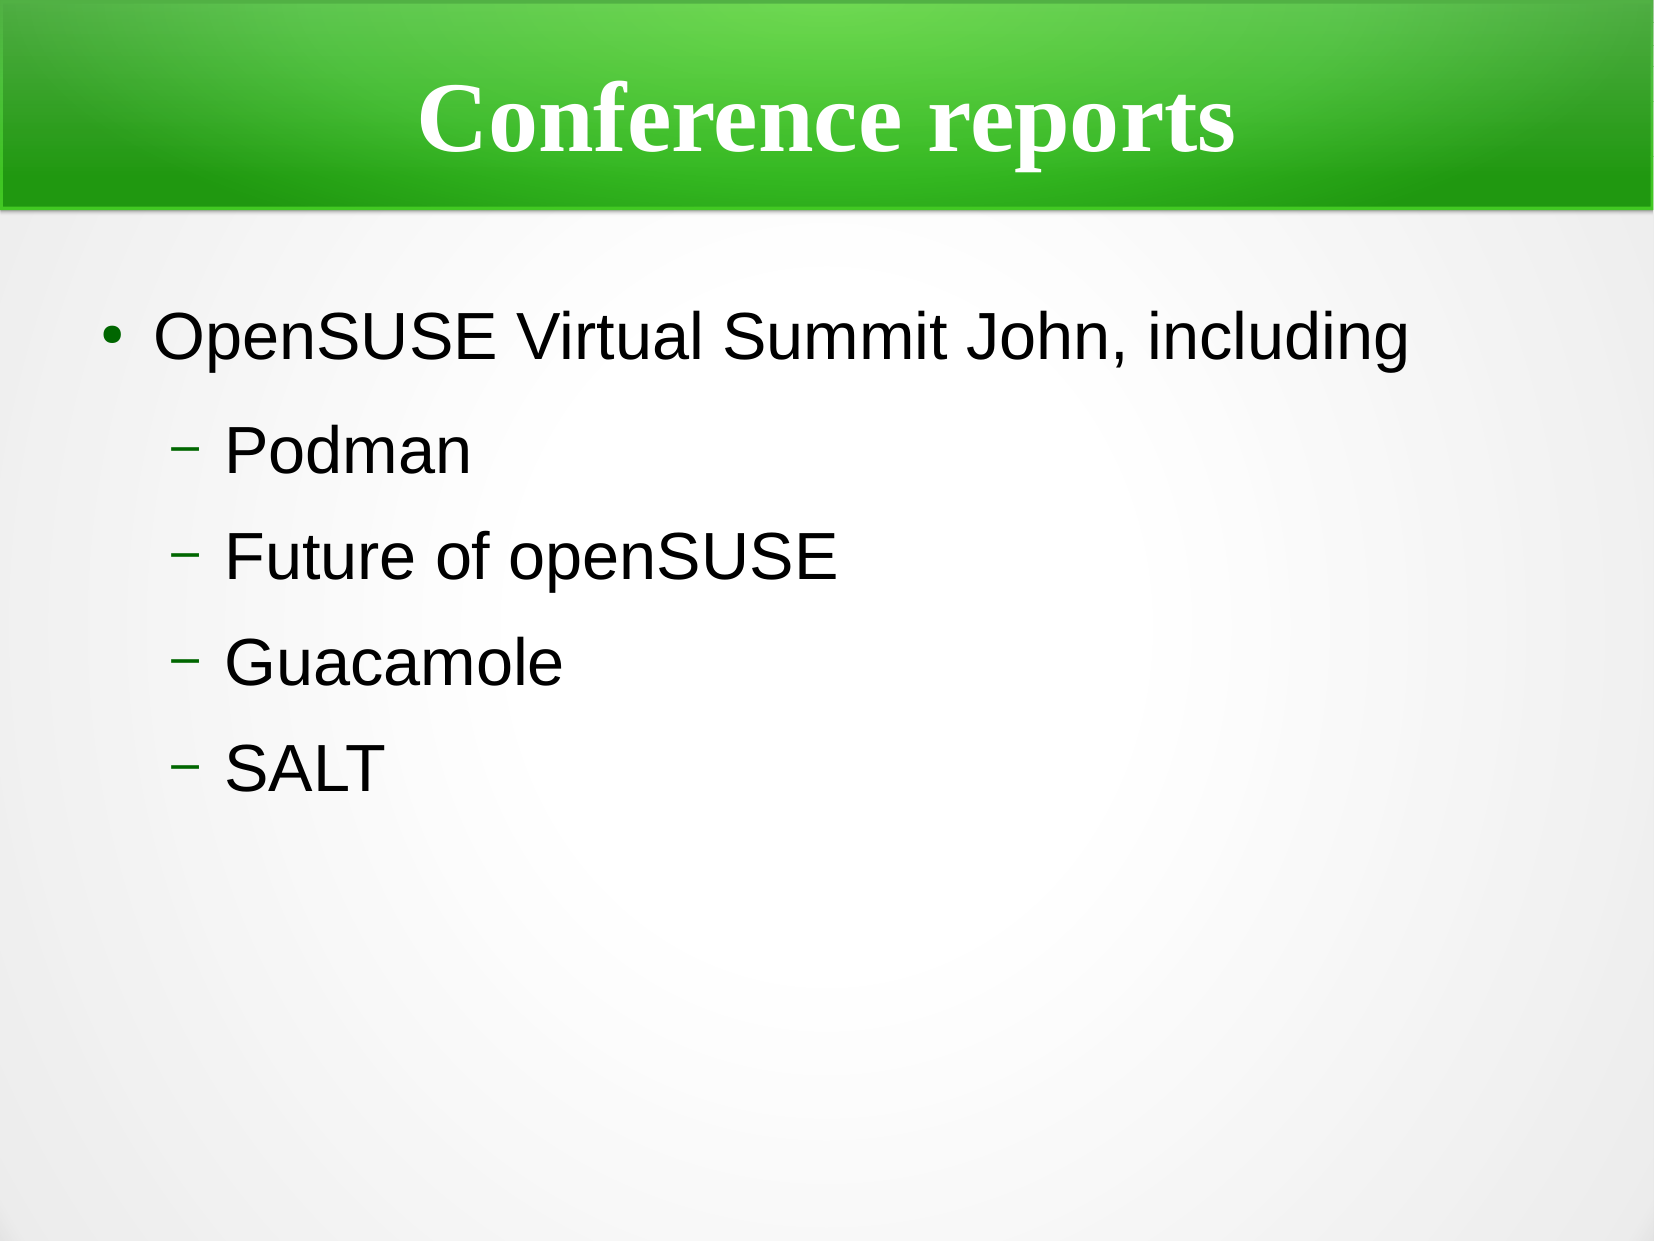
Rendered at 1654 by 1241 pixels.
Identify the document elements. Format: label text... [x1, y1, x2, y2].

title Conference reports [82, 45, 1571, 192]
list OpenSUSE Virtual Summit John, including Podman Future of openSUSE Guacamole SALT [82, 299, 1571, 1019]
